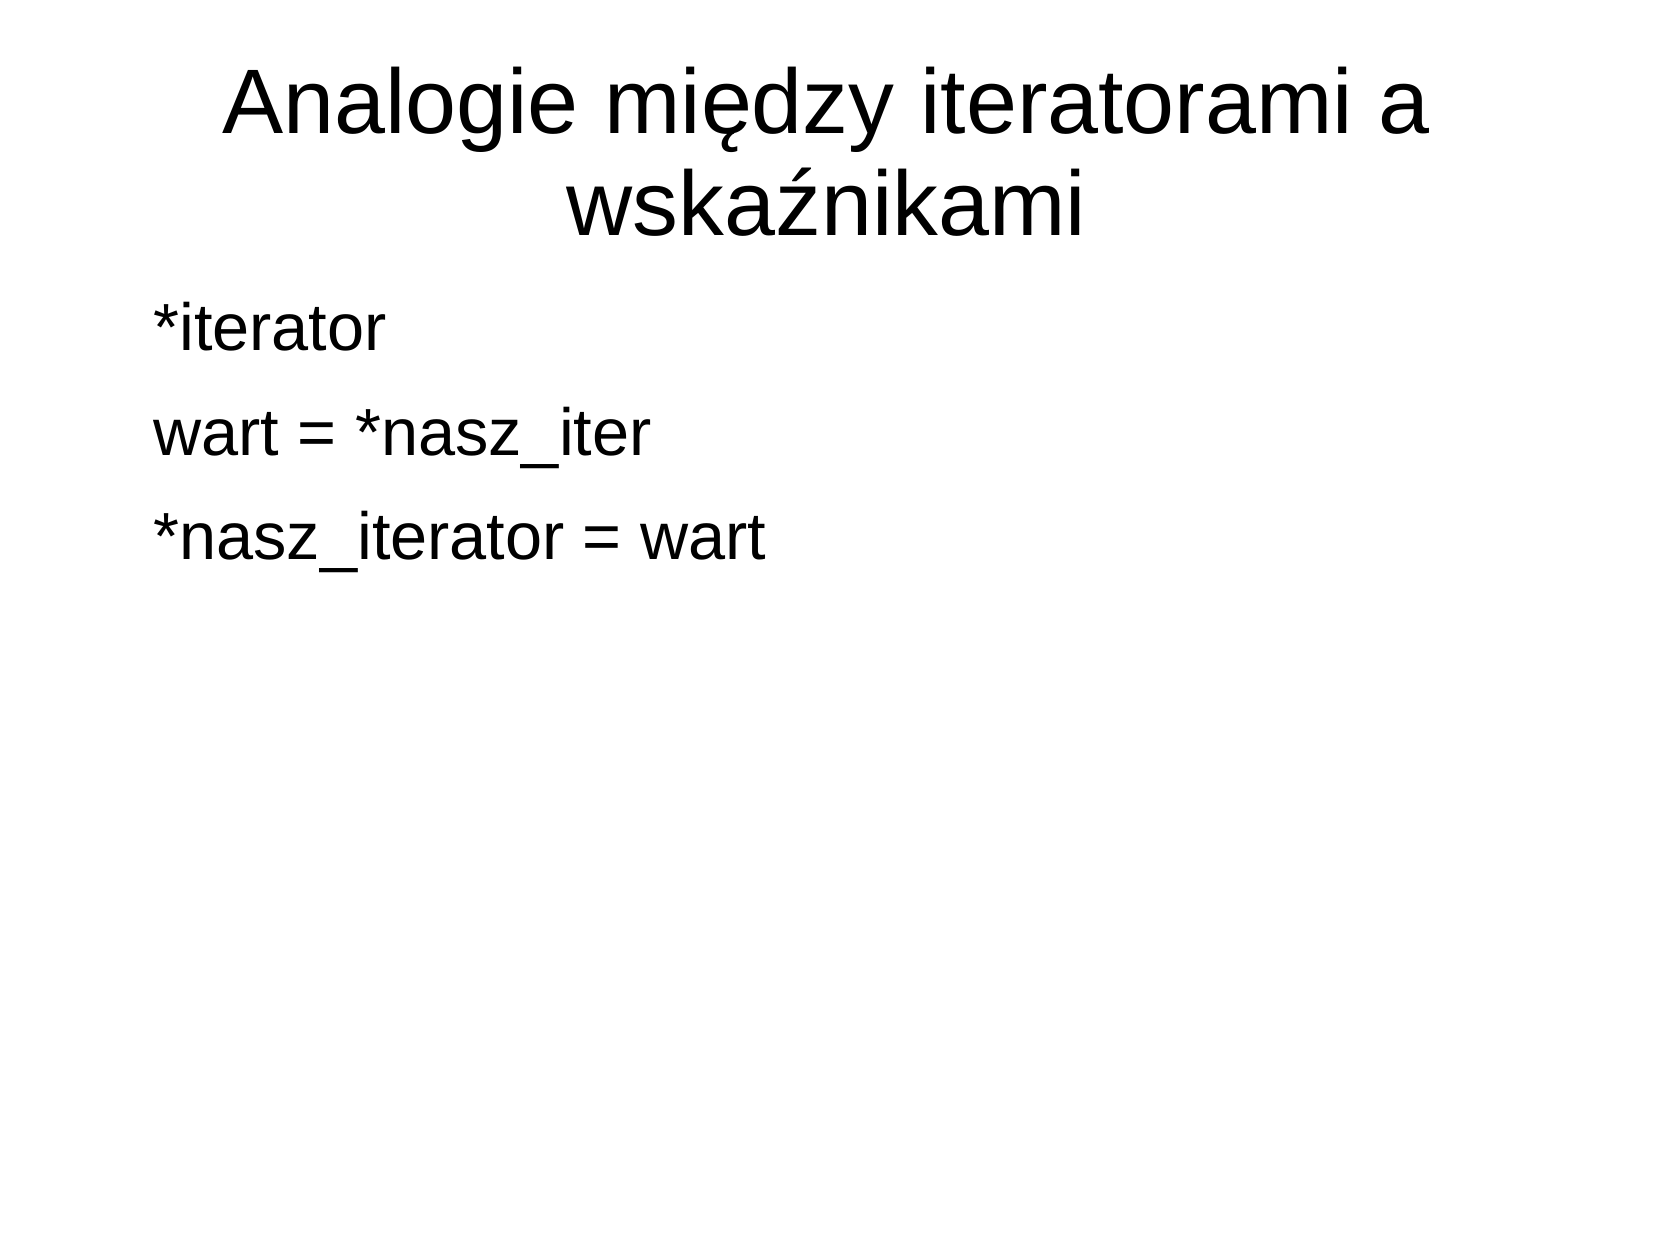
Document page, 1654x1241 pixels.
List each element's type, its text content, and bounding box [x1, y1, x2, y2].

list *iterator wart = *nasz_iter *nasz_iterator = wart [82, 290, 1571, 1109]
title Analogie między iteratorami a wskaźnikami [82, 49, 1571, 257]
